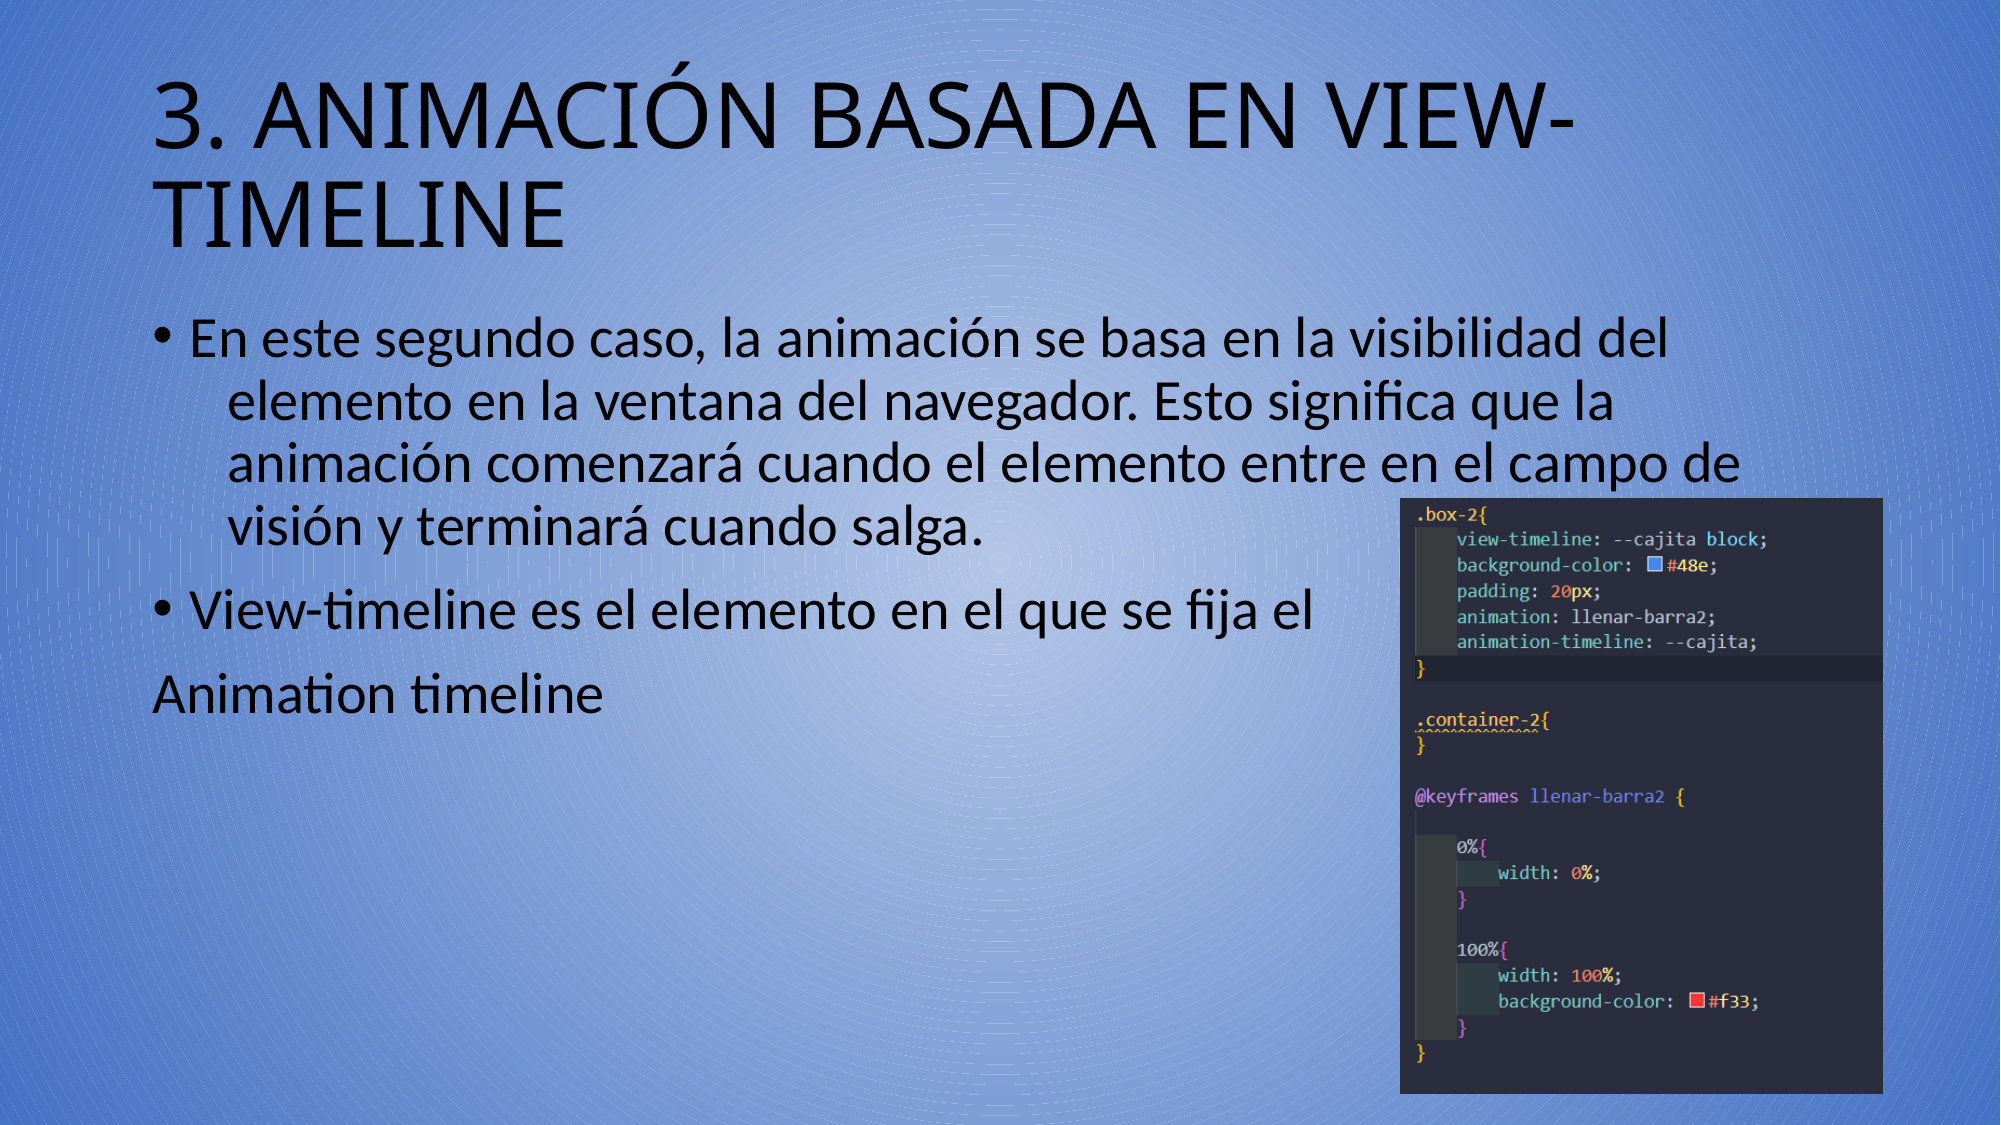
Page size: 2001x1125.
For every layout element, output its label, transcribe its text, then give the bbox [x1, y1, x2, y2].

list En este segundo caso, la animación se basa en la visibilidad del elemento en la ventana del navegador. Esto significa que la animación comenzará cuando el elemento entre en el campo de visión y terminará cuando salga. View-timeline es el elemento en el que se fija el Animation timeline [137, 299, 1863, 1014]
picture [1400, 498, 1883, 1094]
title 3. ANIMACIÓN BASADA EN VIEW-TIMELINE [137, 59, 1863, 278]
